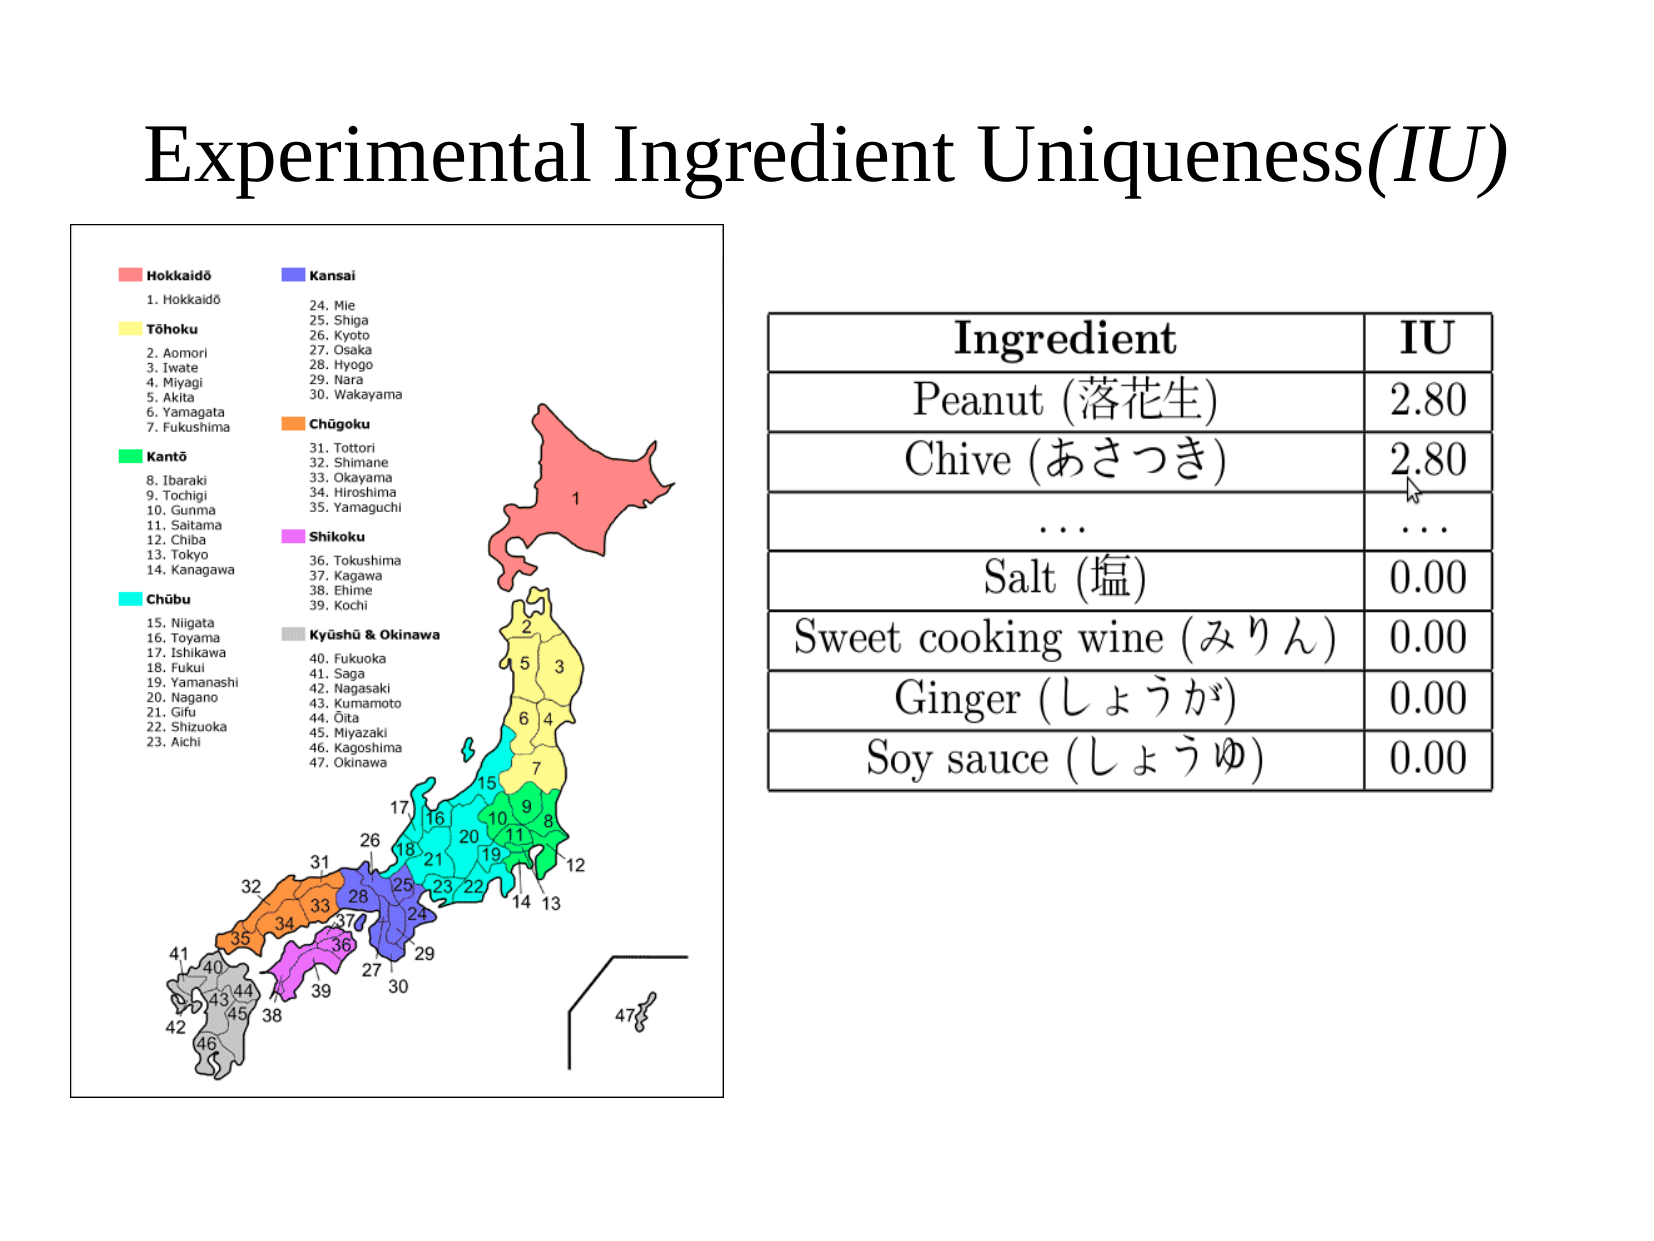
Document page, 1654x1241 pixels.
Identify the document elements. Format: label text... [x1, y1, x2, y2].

picture [70, 224, 724, 1098]
title Experimental Ingredient Uniqueness(IU) [82, 49, 1571, 257]
text_box [755, 301, 1512, 800]
